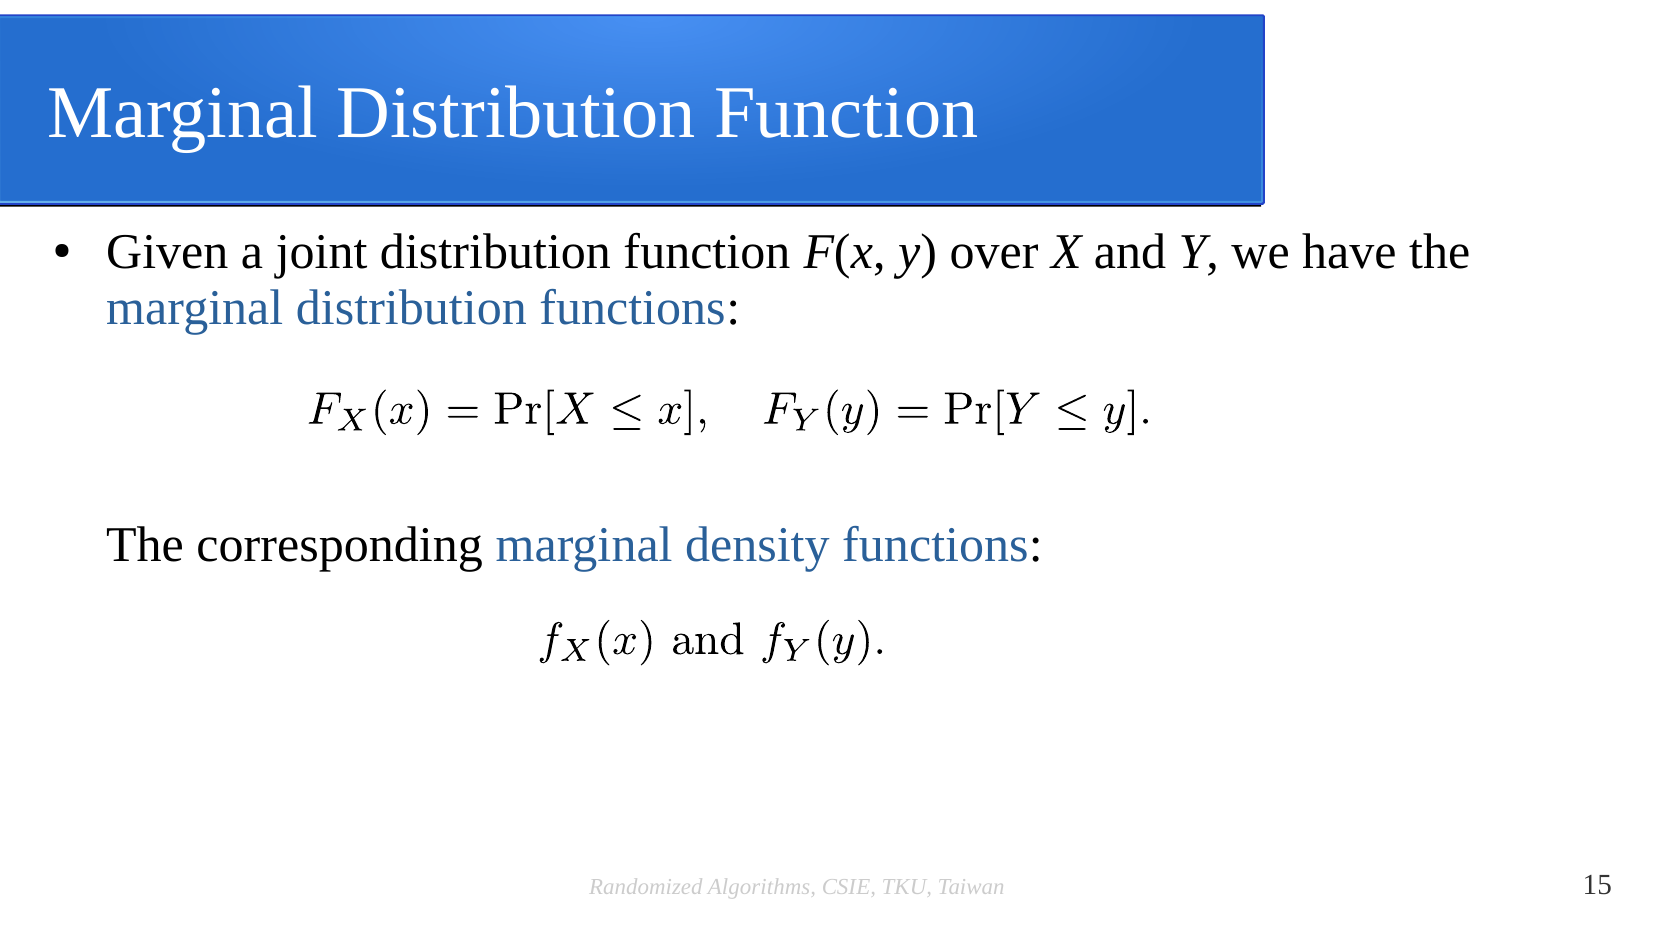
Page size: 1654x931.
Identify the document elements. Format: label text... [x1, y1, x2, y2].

title Marginal Distribution Function [47, 35, 1199, 189]
list Given a joint distribution function F(x, y) over X and Y, we have the marginal distribution functions: The corresponding marginal density functions: [35, 224, 1524, 764]
picture [535, 618, 884, 668]
picture [305, 387, 1150, 437]
